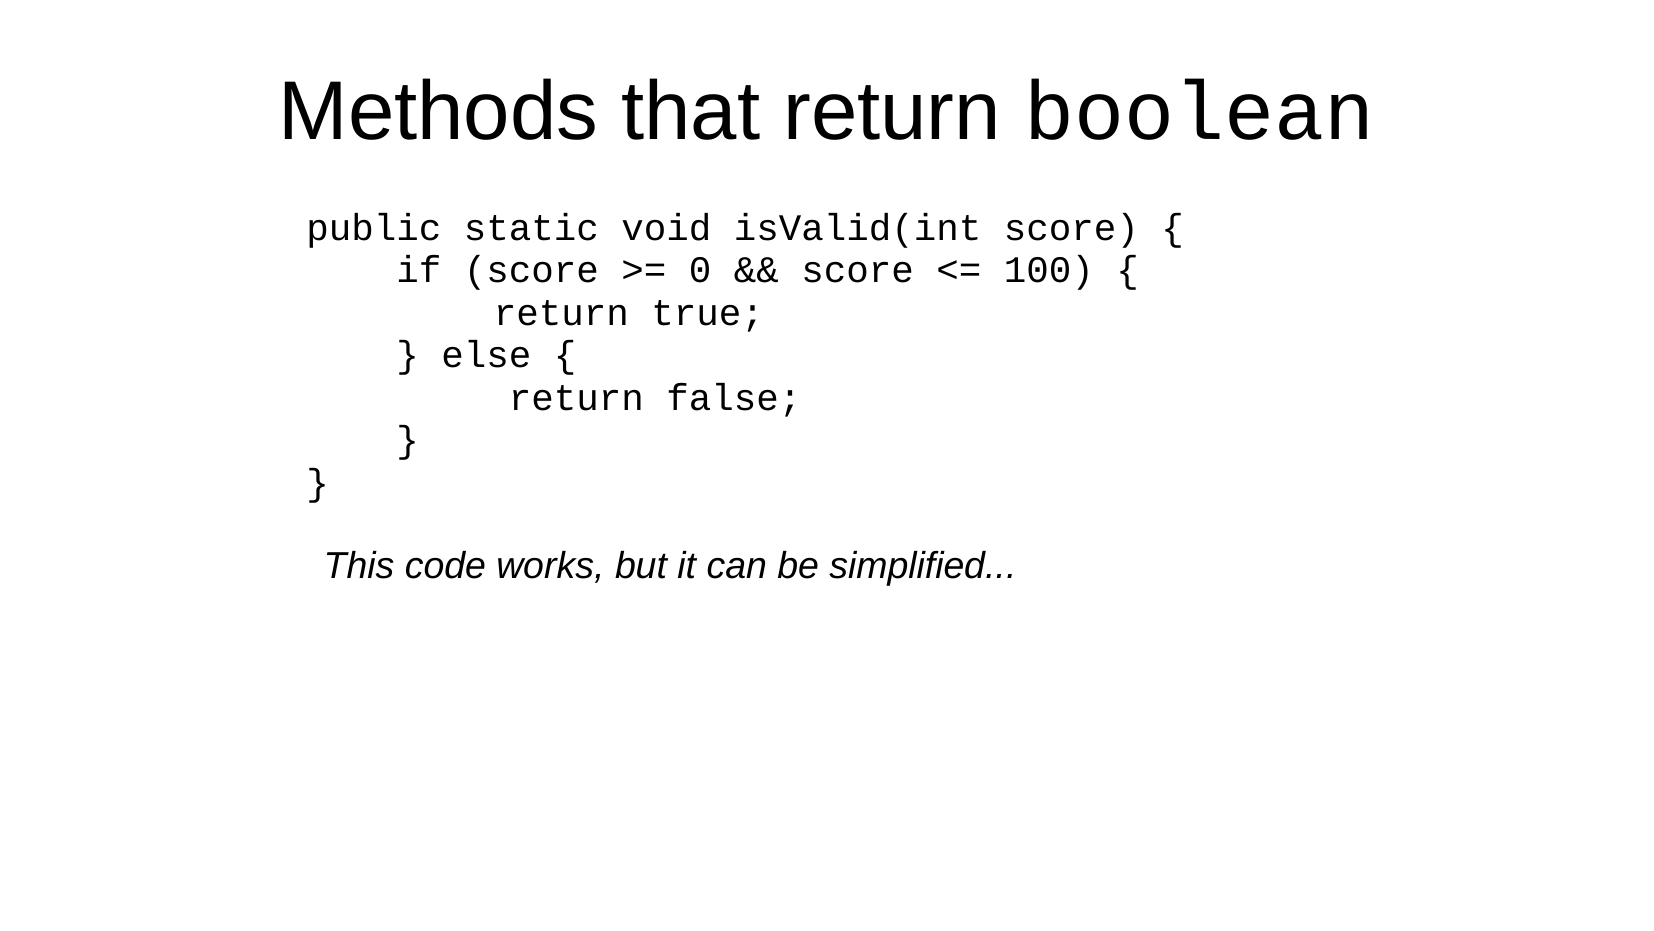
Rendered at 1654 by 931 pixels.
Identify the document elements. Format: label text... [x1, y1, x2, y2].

text_box This code works, but it can be simplified... [308, 537, 1032, 594]
title Methods that return boolean [82, 37, 1571, 193]
text_box public static void isValid(int score) { if (score >= 0 && score <= 100) { return true; } else { return false; } } [291, 201, 1199, 515]
